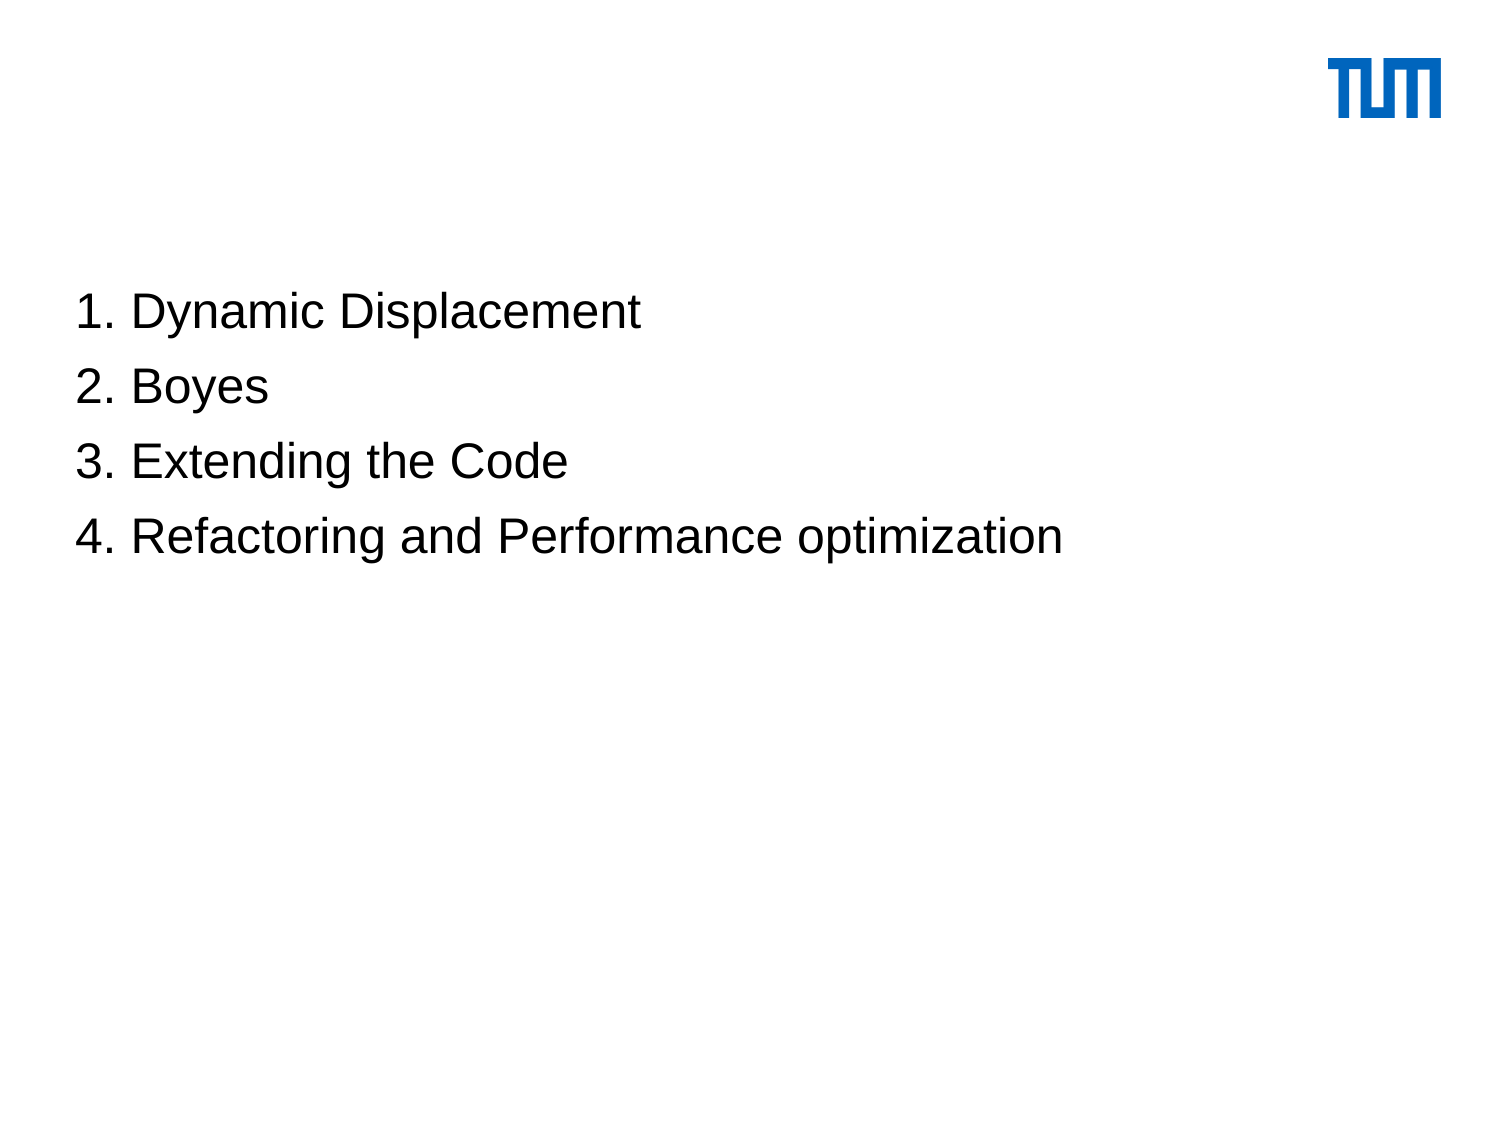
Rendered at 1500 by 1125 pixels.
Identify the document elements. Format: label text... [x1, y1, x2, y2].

list 1. Dynamic Displacement 2. Boyes 3. Extending the Code 4. Refactoring and Performance optimization [75, 263, 1425, 916]
picture [1328, 58, 1441, 118]
